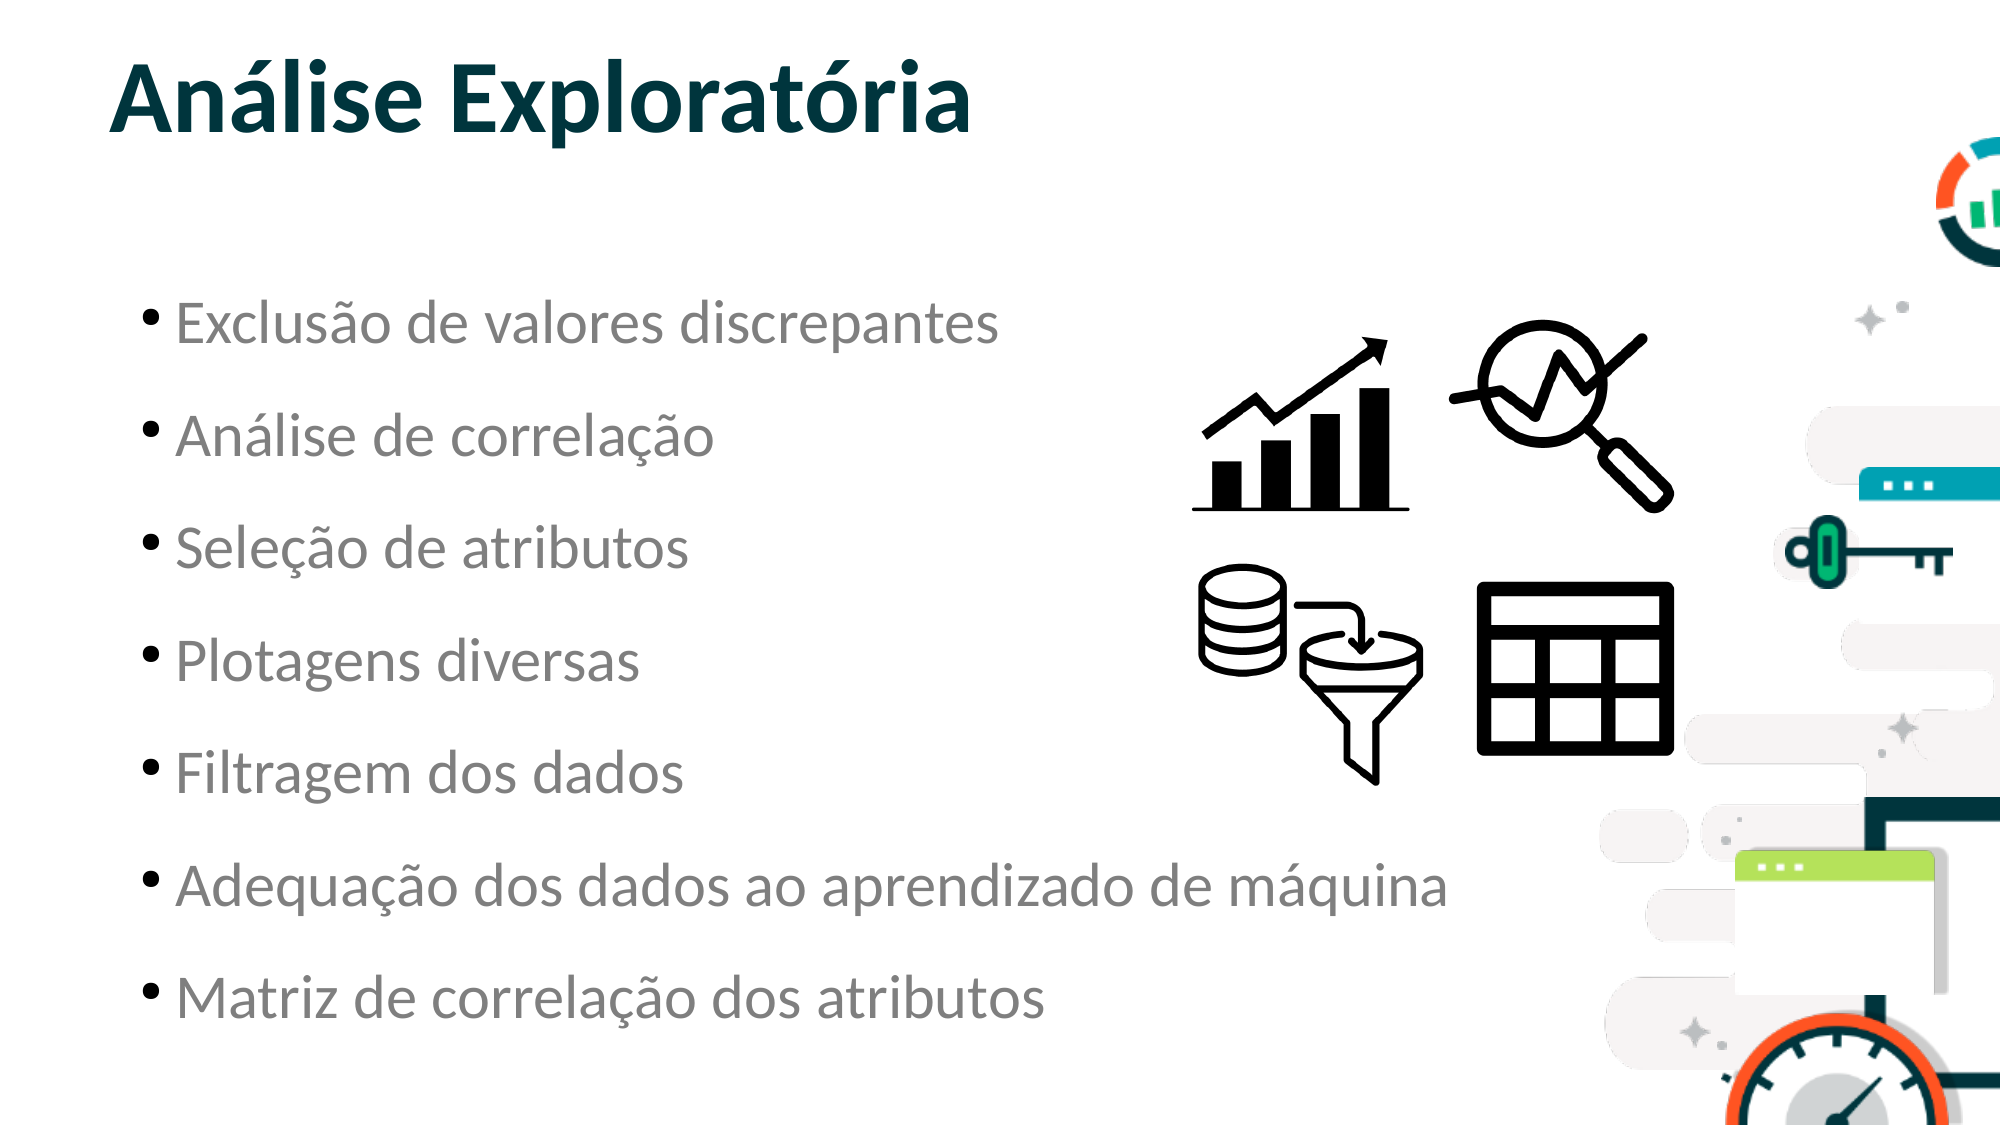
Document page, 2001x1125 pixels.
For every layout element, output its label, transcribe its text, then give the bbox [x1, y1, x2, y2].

picture [1896, 301, 1909, 313]
picture [1936, 137, 2000, 267]
picture [1465, 406, 2000, 1125]
picture [1435, 305, 1684, 532]
subtitle Exclusão de valores discrepantes Análise de correlação Seleção de atributos Plotagens diversas Filtragem dos dados Adequação dos dados ao aprendizado de máquina Matriz de correlação dos atributos [89, 249, 1590, 1025]
picture [1181, 553, 1438, 799]
picture [1179, 324, 1418, 526]
title Análise Exploratória [94, 0, 1892, 199]
picture [1854, 304, 1886, 336]
